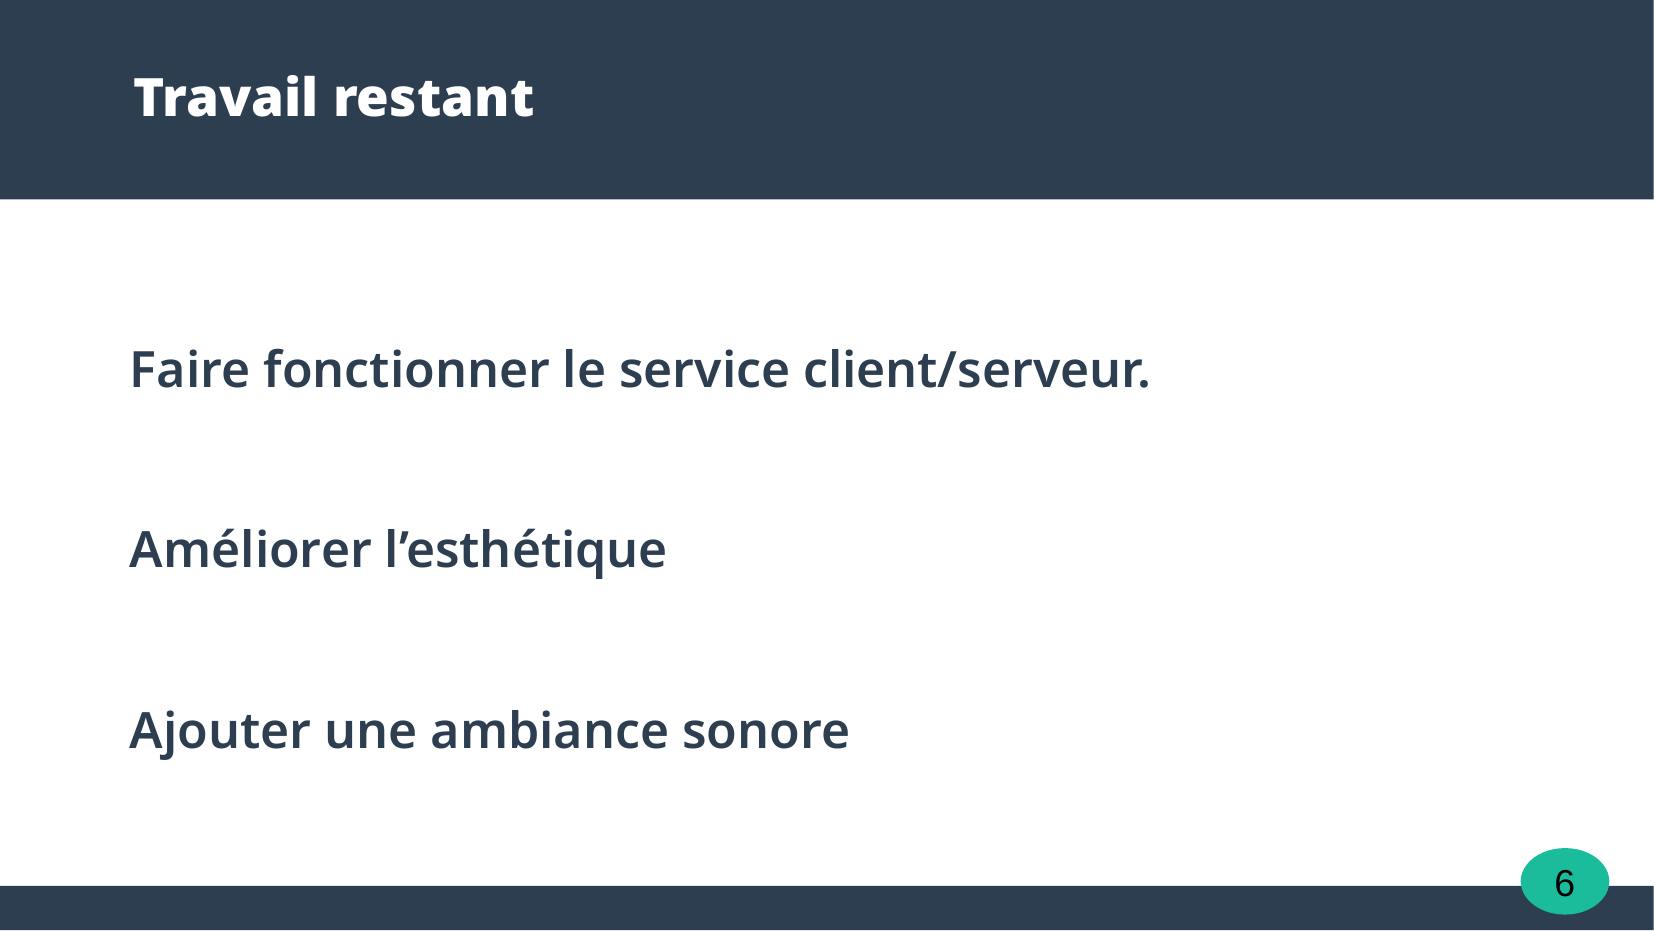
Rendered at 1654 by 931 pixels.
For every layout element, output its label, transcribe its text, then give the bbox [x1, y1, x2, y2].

title Travail restant [59, 37, 1595, 156]
list Faire fonctionner le service client/serveur. Améliorer l’esthétique Ajouter une ambiance sonore [59, 243, 1595, 864]
text_box <numéro> [1539, 855, 1654, 926]
